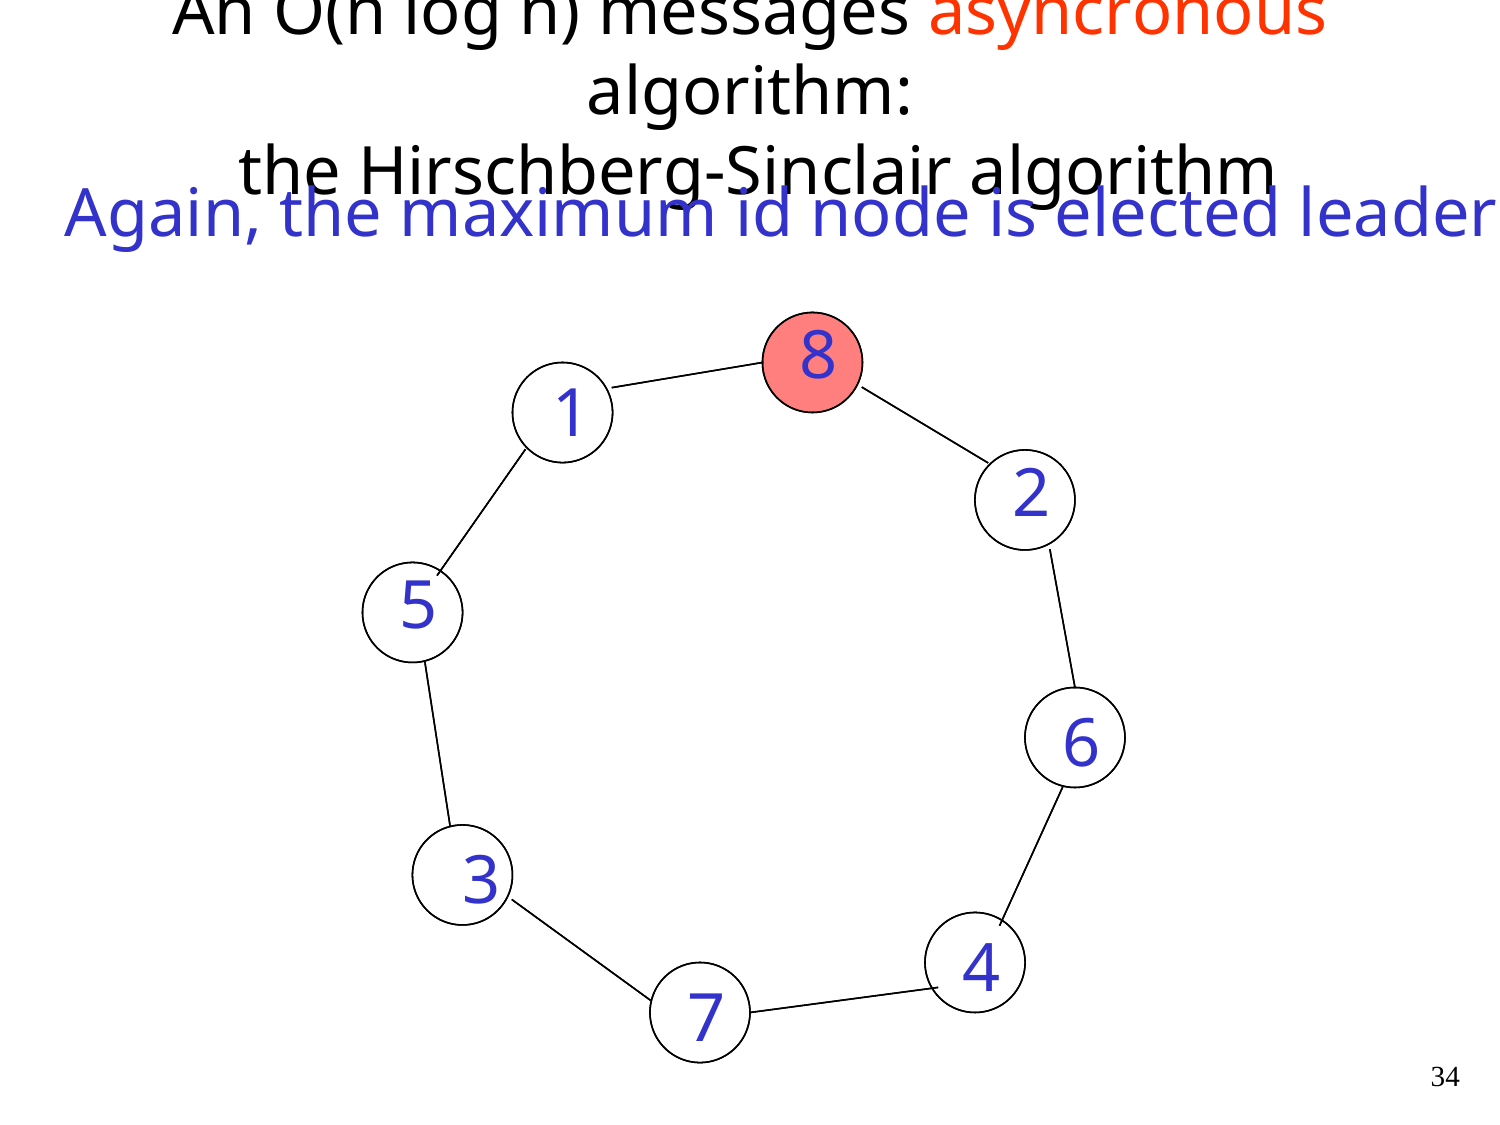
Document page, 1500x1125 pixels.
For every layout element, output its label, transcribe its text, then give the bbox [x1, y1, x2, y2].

text_box <number> [1162, 1049, 1476, 1101]
text_box 5 [384, 554, 450, 569]
text_box 7 [712, 1044, 741, 1063]
text_box 7 [672, 1056, 688, 1063]
text_box 1 [574, 362, 606, 384]
text_box 5 [442, 556, 453, 580]
text_box 1 [537, 364, 606, 458]
text_box 3 [476, 829, 516, 925]
text_box 7 [723, 966, 741, 981]
text_box 3 [447, 829, 511, 924]
text_box Again, the maximum id node is elected leader [49, 162, 1500, 258]
text_box 4 [987, 994, 1016, 1013]
text_box [764, 324, 843, 411]
text_box 4 [1004, 916, 1016, 931]
text_box 6 [1047, 781, 1061, 788]
text_box 2 [997, 451, 1066, 538]
text_box 6 [1087, 769, 1116, 788]
text_box 6 [1047, 691, 1116, 786]
text_box 2 [997, 441, 1066, 468]
title An O(n log n) messages asyncronous algorithm: the Hirschberg-Sinclair algorithm [0, 37, 1500, 138]
text_box 4 [947, 1006, 963, 1013]
text_box [853, 336, 861, 388]
text_box 4 [947, 916, 1016, 1011]
text_box 8 [784, 304, 853, 400]
text_box 5 [384, 564, 453, 650]
text_box 7 [672, 966, 741, 1061]
text_box 6 [1098, 691, 1116, 706]
text_box 1 [537, 362, 551, 368]
text_box 1 [588, 441, 606, 458]
